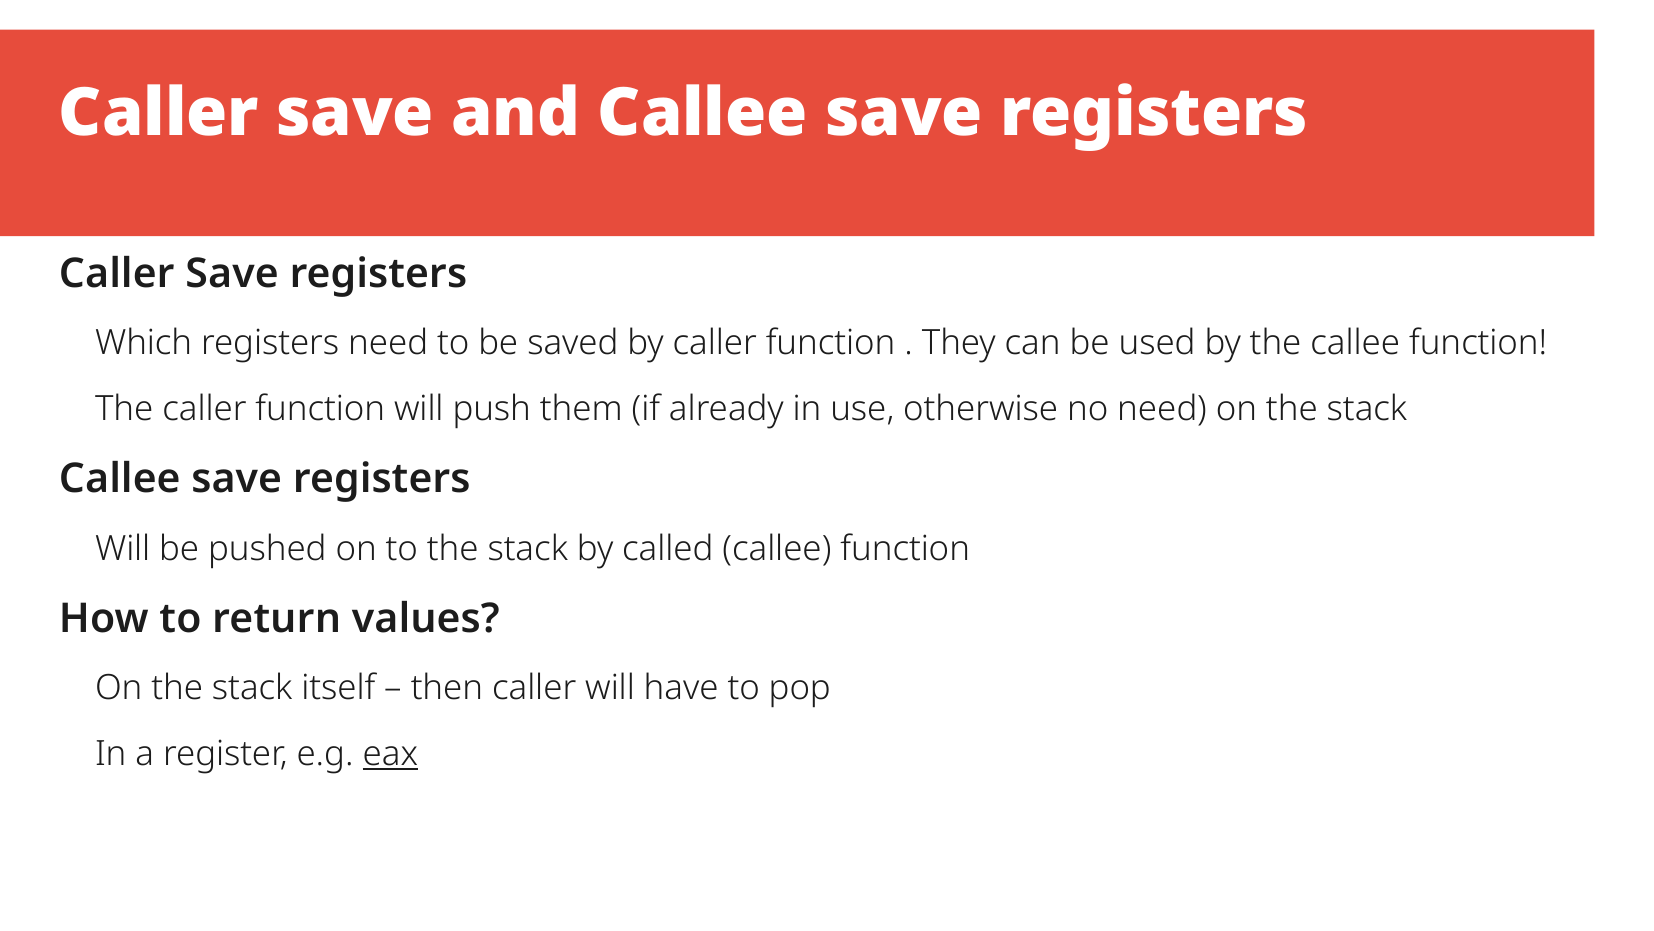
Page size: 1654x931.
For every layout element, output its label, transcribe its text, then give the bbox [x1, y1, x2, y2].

list Caller Save registers Which registers need to be saved by caller function . They can be used by the callee function! The caller function will push them (if already in use, otherwise no need) on the stack Callee save registers Will be pushed on to the stack by called (callee) function How to return values? On the stack itself – then caller will have to pop In a register, e.g. eax [59, 243, 1565, 820]
title Caller save and Callee save registers [59, 44, 1595, 156]
